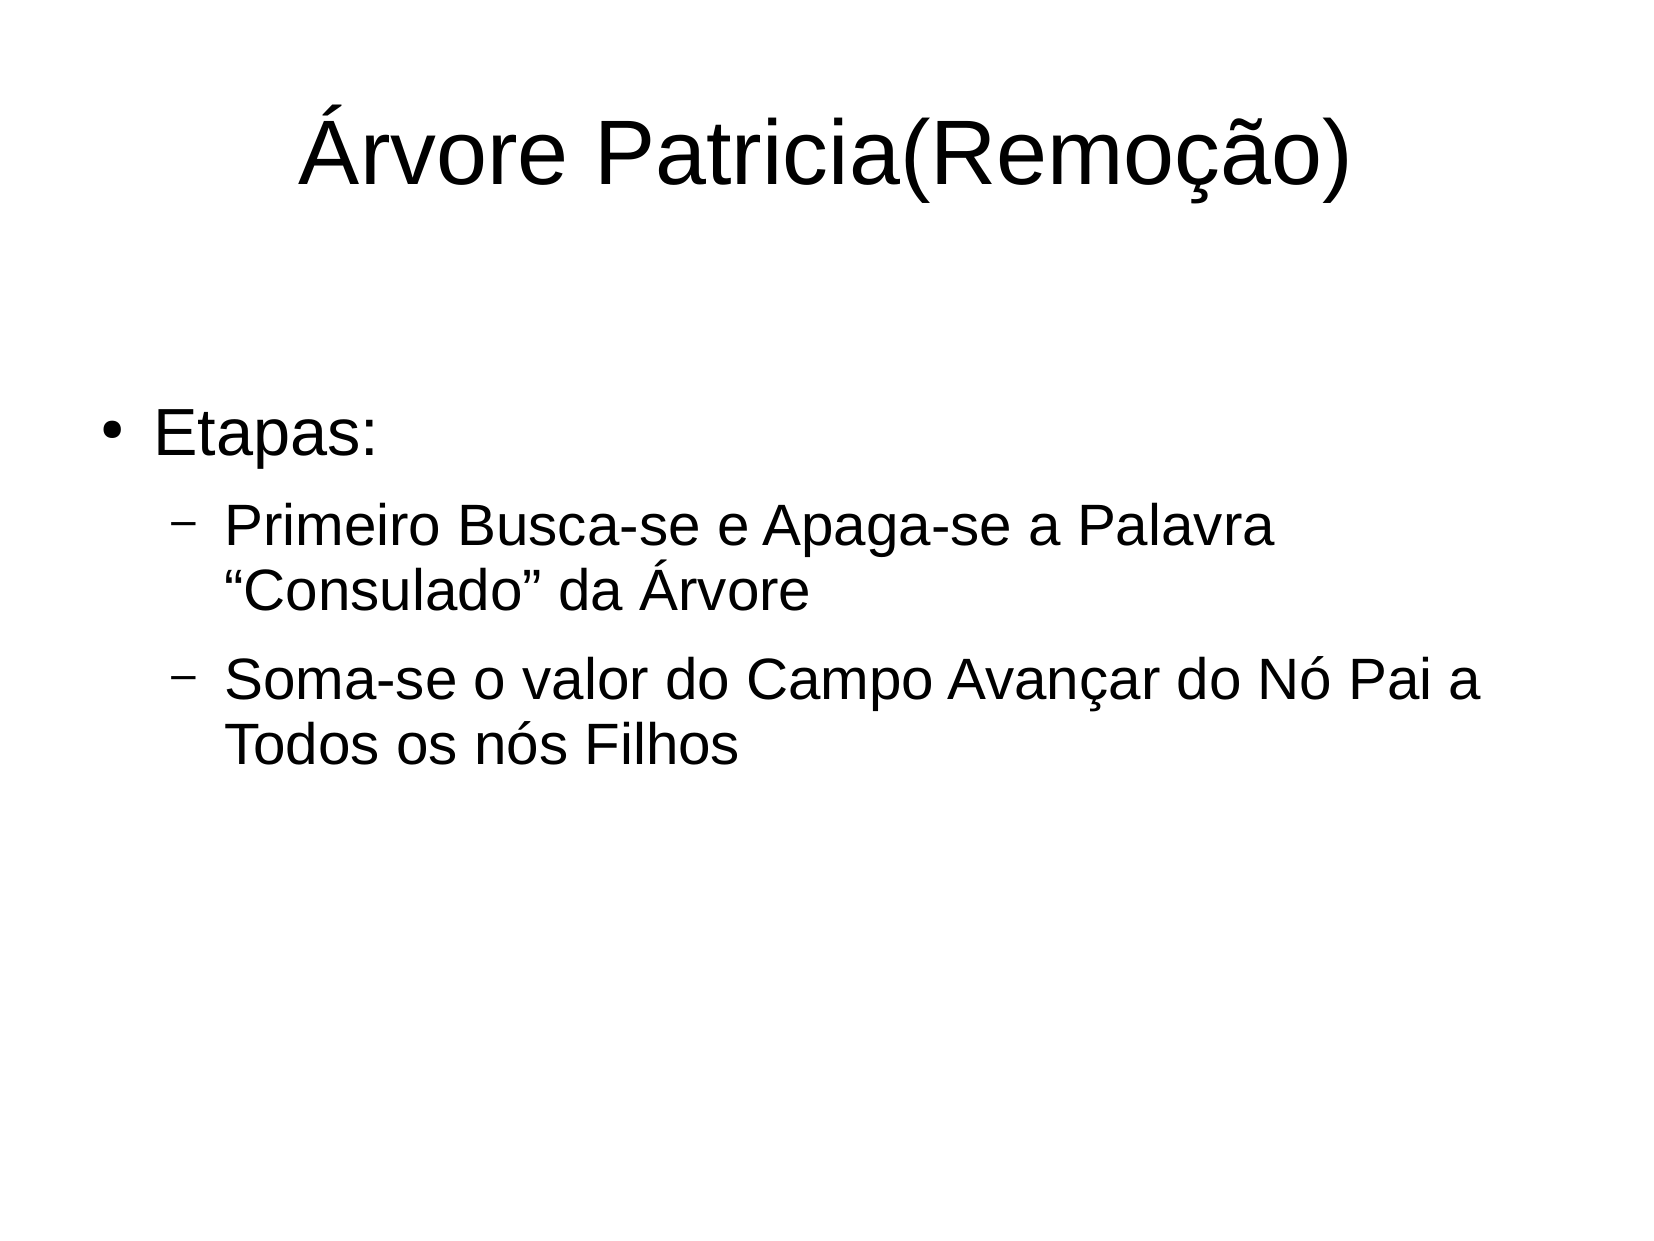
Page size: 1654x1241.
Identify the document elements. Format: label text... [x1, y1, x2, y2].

list Etapas: Primeiro Busca-se e Apaga-se a Palavra “Consulado” da Árvore Soma-se o valor do Campo Avançar do Nó Pai a Todos os nós Filhos [82, 290, 1571, 1010]
title Árvore Patricia(Remoção) [82, 49, 1571, 257]
